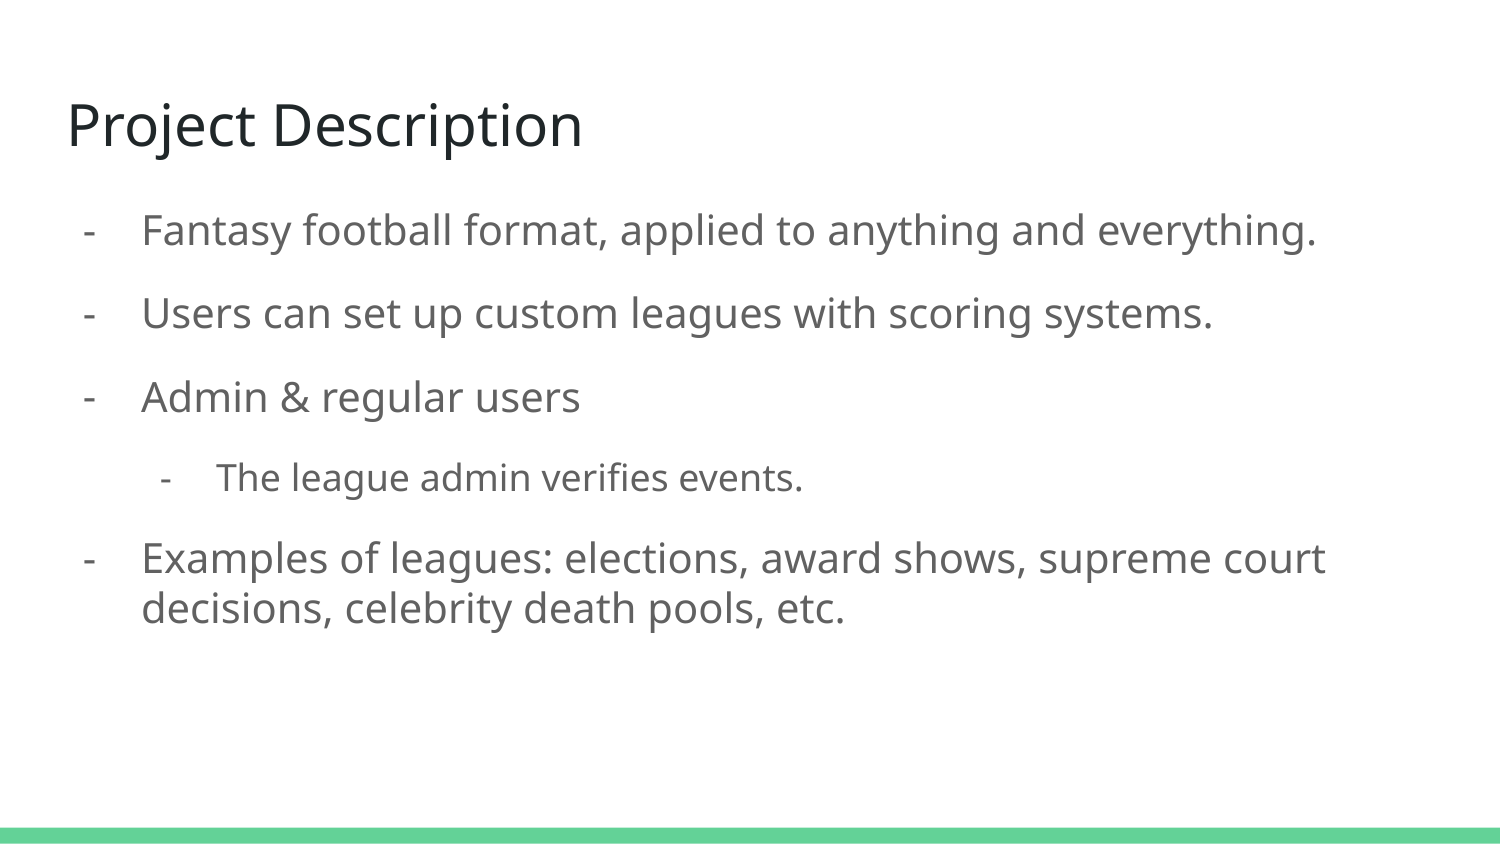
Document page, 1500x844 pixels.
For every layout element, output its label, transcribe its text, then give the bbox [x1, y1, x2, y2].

title Project Description [51, 72, 1449, 167]
list Fantasy football format, applied to anything and everything. Users can set up custom leagues with scoring systems. Admin & regular users The league admin verifies events. Examples of leagues: elections, award shows, supreme court decisions, celebrity death pools, etc. [51, 189, 1449, 750]
